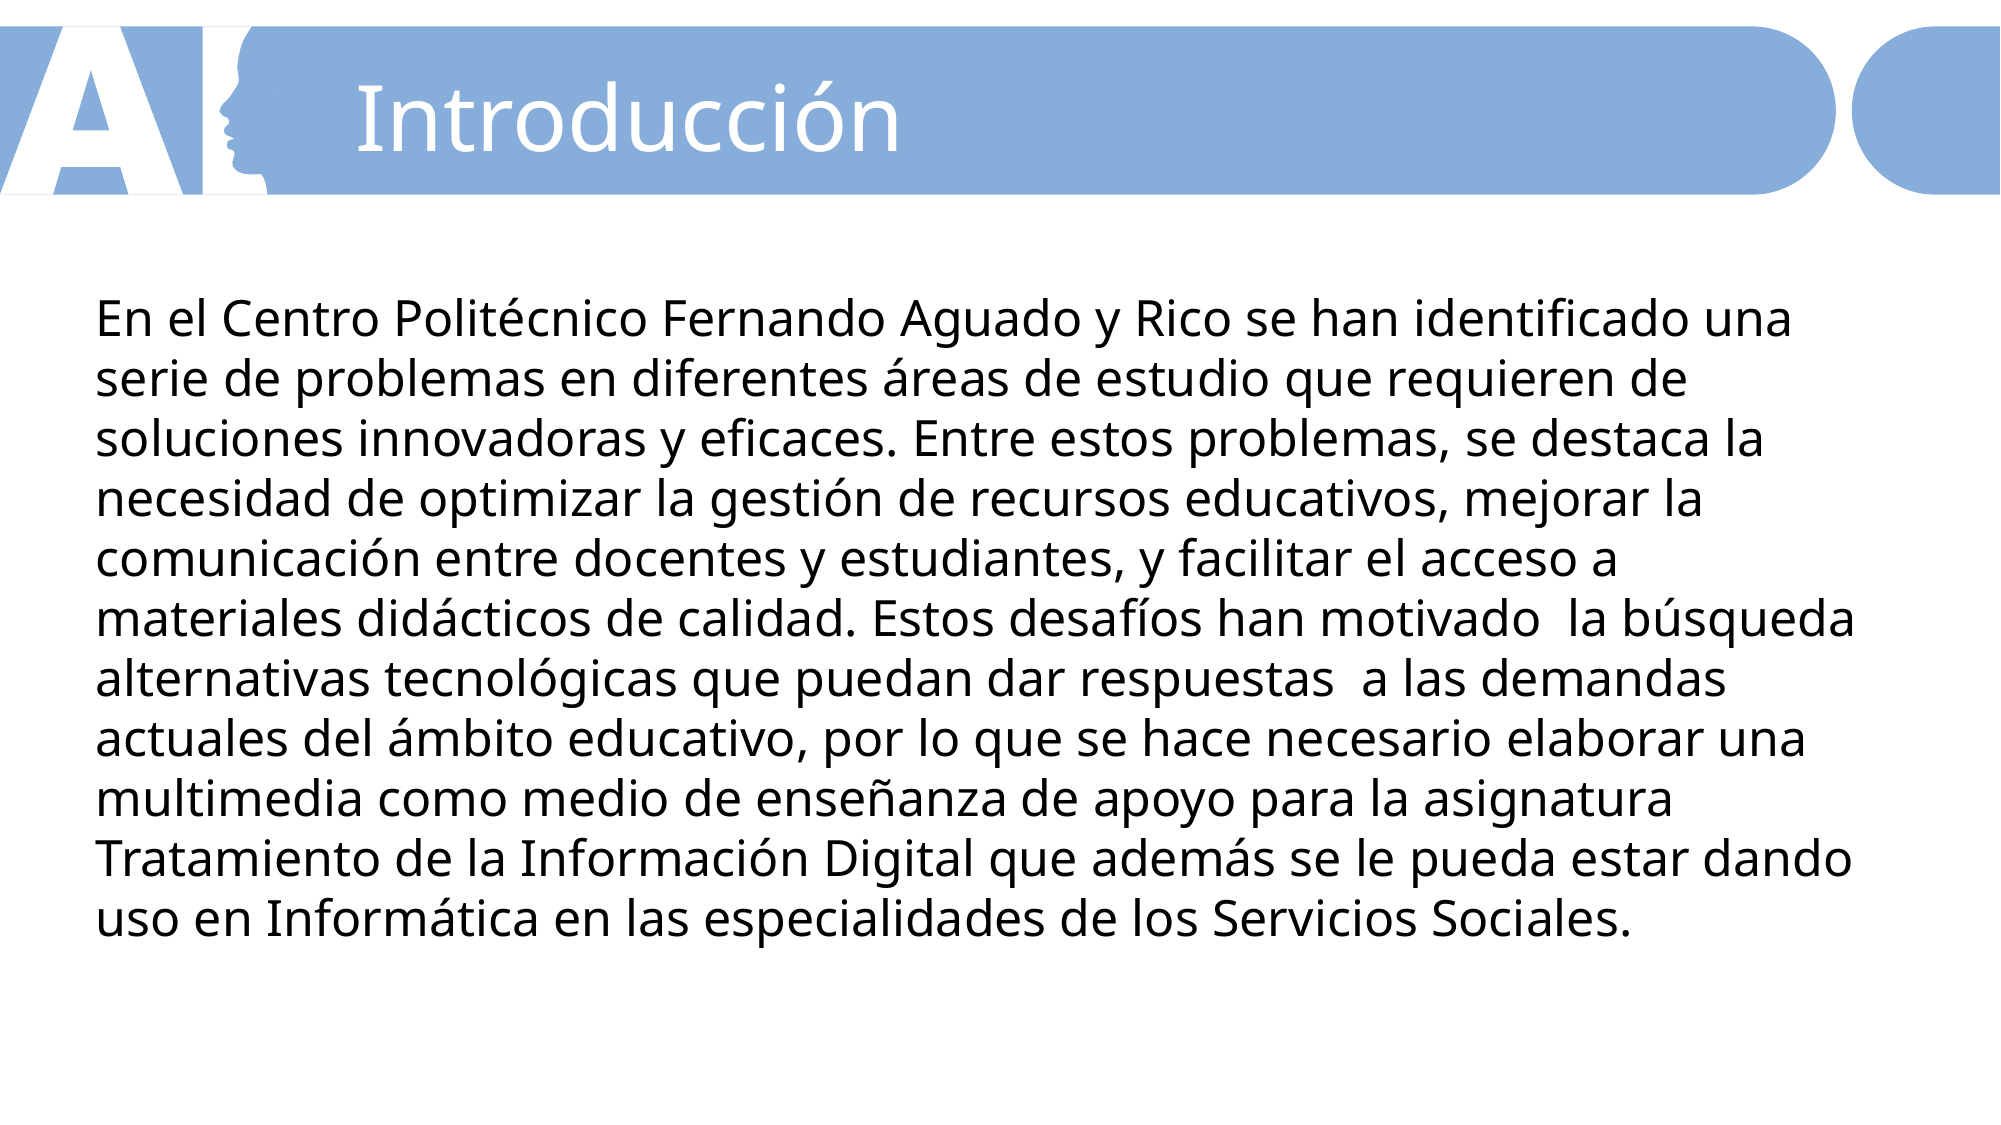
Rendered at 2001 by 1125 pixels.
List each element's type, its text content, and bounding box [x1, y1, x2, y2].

text_box En el Centro Politécnico Fernando Aguado y Rico se han identificado una serie de problemas en diferentes áreas de estudio que requieren de soluciones innovadoras y eficaces. Entre estos problemas, se destaca la necesidad de optimizar la gestión de recursos educativos, mejorar la comunicación entre docentes y estudiantes, y facilitar el acceso a materiales didácticos de calidad. Estos desafíos han motivado la búsqueda alternativas tecnológicas que puedan dar respuestas a las demandas actuales del ámbito educativo, por lo que se hace necesario elaborar una multimedia como medio de enseñanza de apoyo para la asignatura Tratamiento de la Información Digital que además se le pueda estar dando uso en Informática en las especialidades de los Servicios Sociales. [81, 278, 1874, 1125]
list Introducción [340, 55, 1945, 175]
